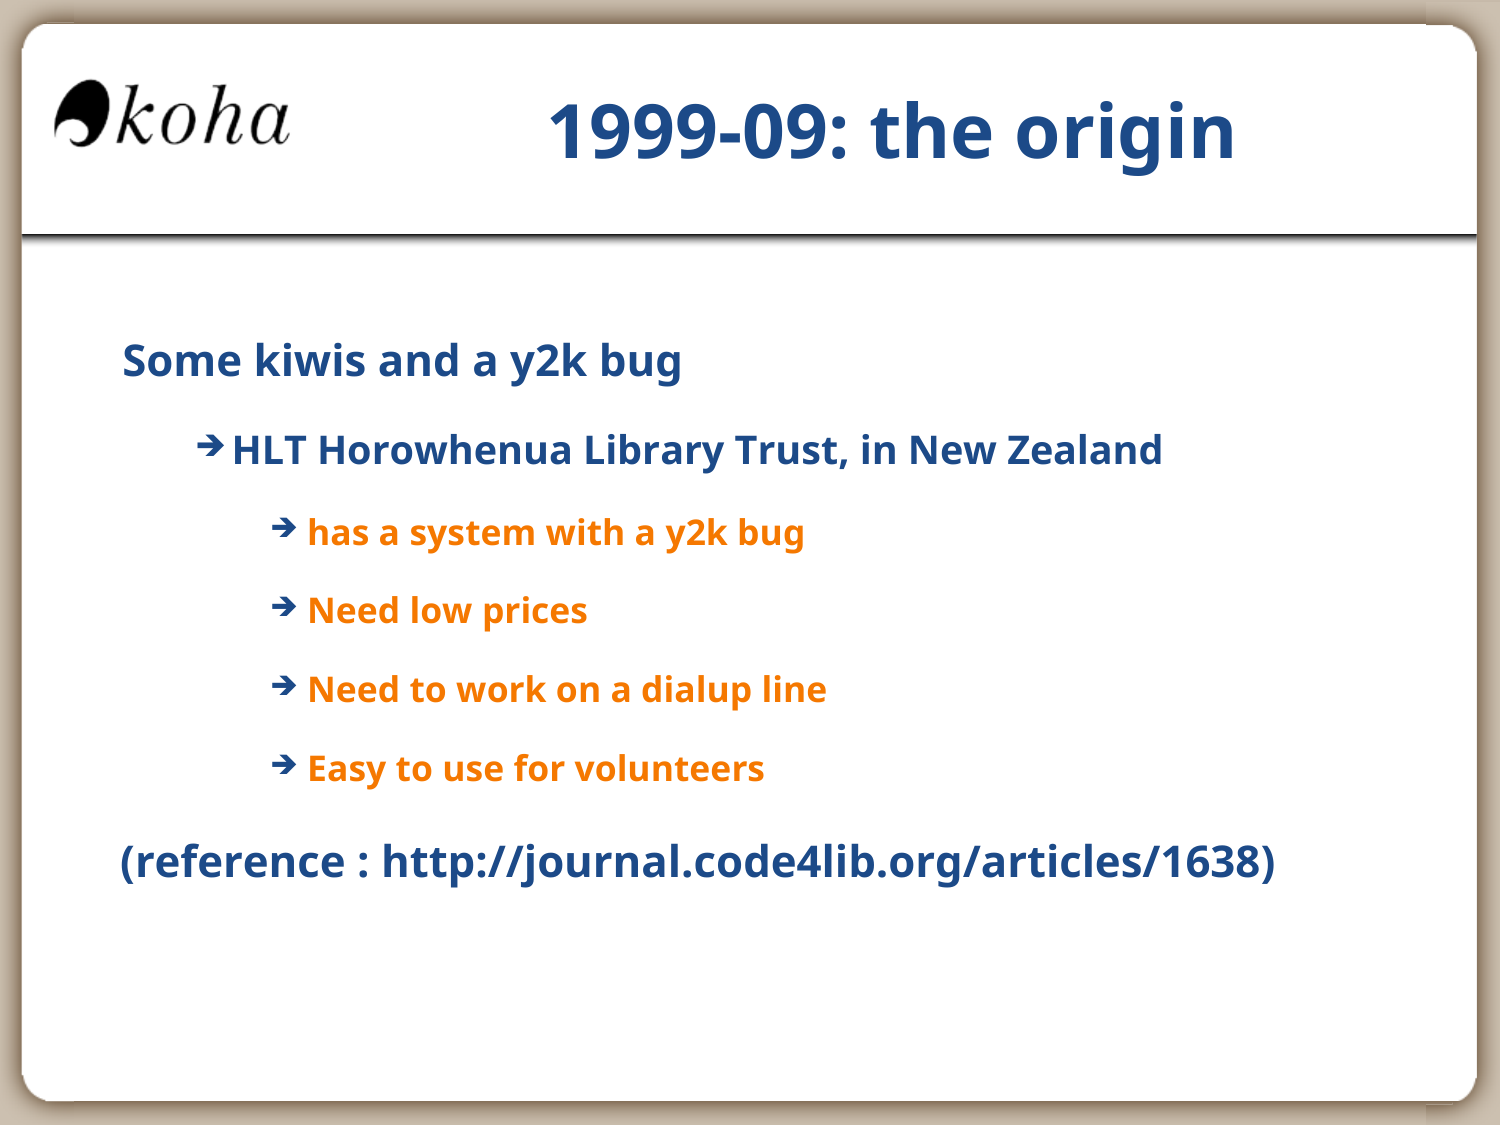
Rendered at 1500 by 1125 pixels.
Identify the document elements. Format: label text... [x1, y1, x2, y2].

picture [0, 0, 1500, 1125]
list Some kiwis and a y2k bug HLT Horowhenua Library Trust, in New Zealand has a system with a y2k bug Need low prices Need to work on a dialup line Easy to use for volunteers (reference : http://journal.code4lib.org/articles/1638) [118, 317, 1382, 1061]
title 1999-09: the origin [315, 0, 1463, 260]
